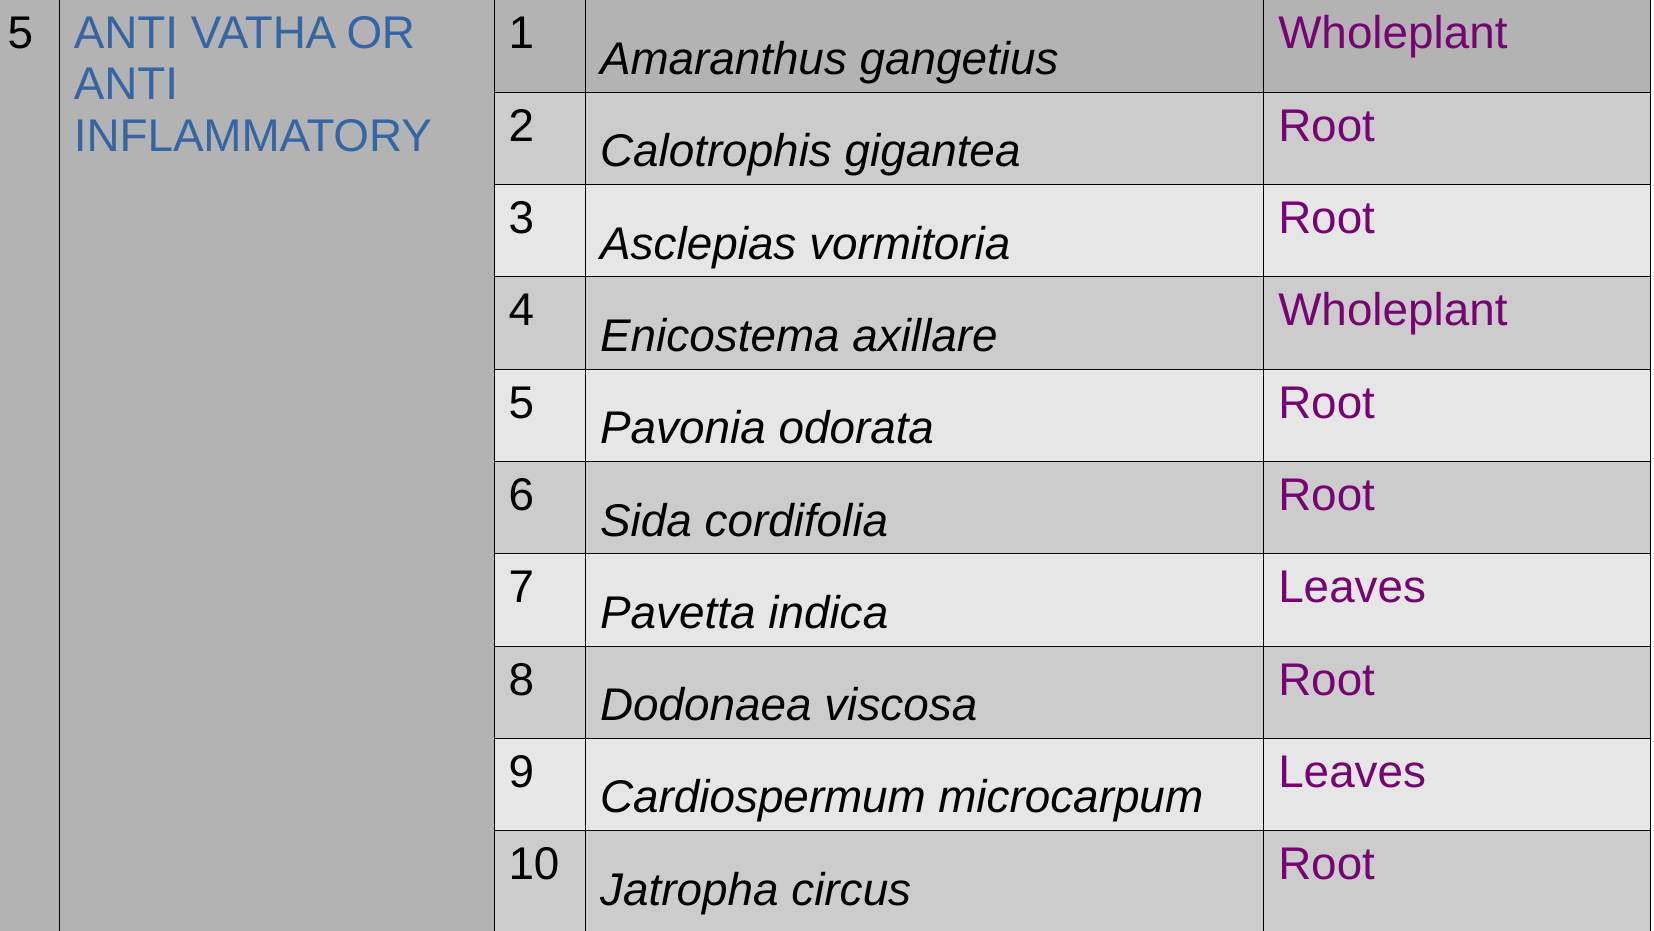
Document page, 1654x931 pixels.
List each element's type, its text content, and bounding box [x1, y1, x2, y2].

table_cell 2 [495, 93, 585, 184]
table_header 1 [495, 0, 585, 92]
table_cell 7 [495, 554, 585, 646]
table_header 5 [0, 0, 59, 931]
table_cell Pavonia odorata [586, 370, 1263, 461]
table_cell 8 [495, 647, 585, 738]
table_cell Leaves [1264, 739, 1650, 830]
table_cell Root [1264, 831, 1650, 931]
table_header Amaranthus gangetius [586, 0, 1263, 92]
table_header ANTI VATHA OR ANTI INFLAMMATORY [60, 0, 494, 931]
table_cell Cardiospermum microcarpum [586, 739, 1263, 830]
table_cell Asclepias vormitoria [586, 185, 1263, 276]
table_cell Dodonaea viscosa [586, 647, 1263, 738]
table_cell Root [1264, 185, 1650, 276]
table_cell 5 [495, 370, 585, 461]
table_cell 6 [495, 462, 585, 553]
table_cell 9 [495, 739, 585, 830]
table_header Wholeplant [1264, 0, 1650, 92]
table_cell Root [1264, 93, 1650, 184]
table_cell Root [1264, 647, 1650, 738]
table_cell Pavetta indica [586, 554, 1263, 646]
table_cell Jatropha circus [586, 831, 1263, 931]
table_cell 10 [495, 831, 585, 931]
table_cell Root [1264, 370, 1650, 461]
table_cell Wholeplant [1264, 277, 1650, 369]
table_cell Enicostema axillare [586, 277, 1263, 369]
table_cell Leaves [1264, 554, 1650, 646]
table_cell Calotrophis gigantea [586, 93, 1263, 184]
table_cell Sida cordifolia [586, 462, 1263, 553]
table_cell 4 [495, 277, 585, 369]
table_cell 3 [495, 185, 585, 276]
table_cell Root [1264, 462, 1650, 553]
